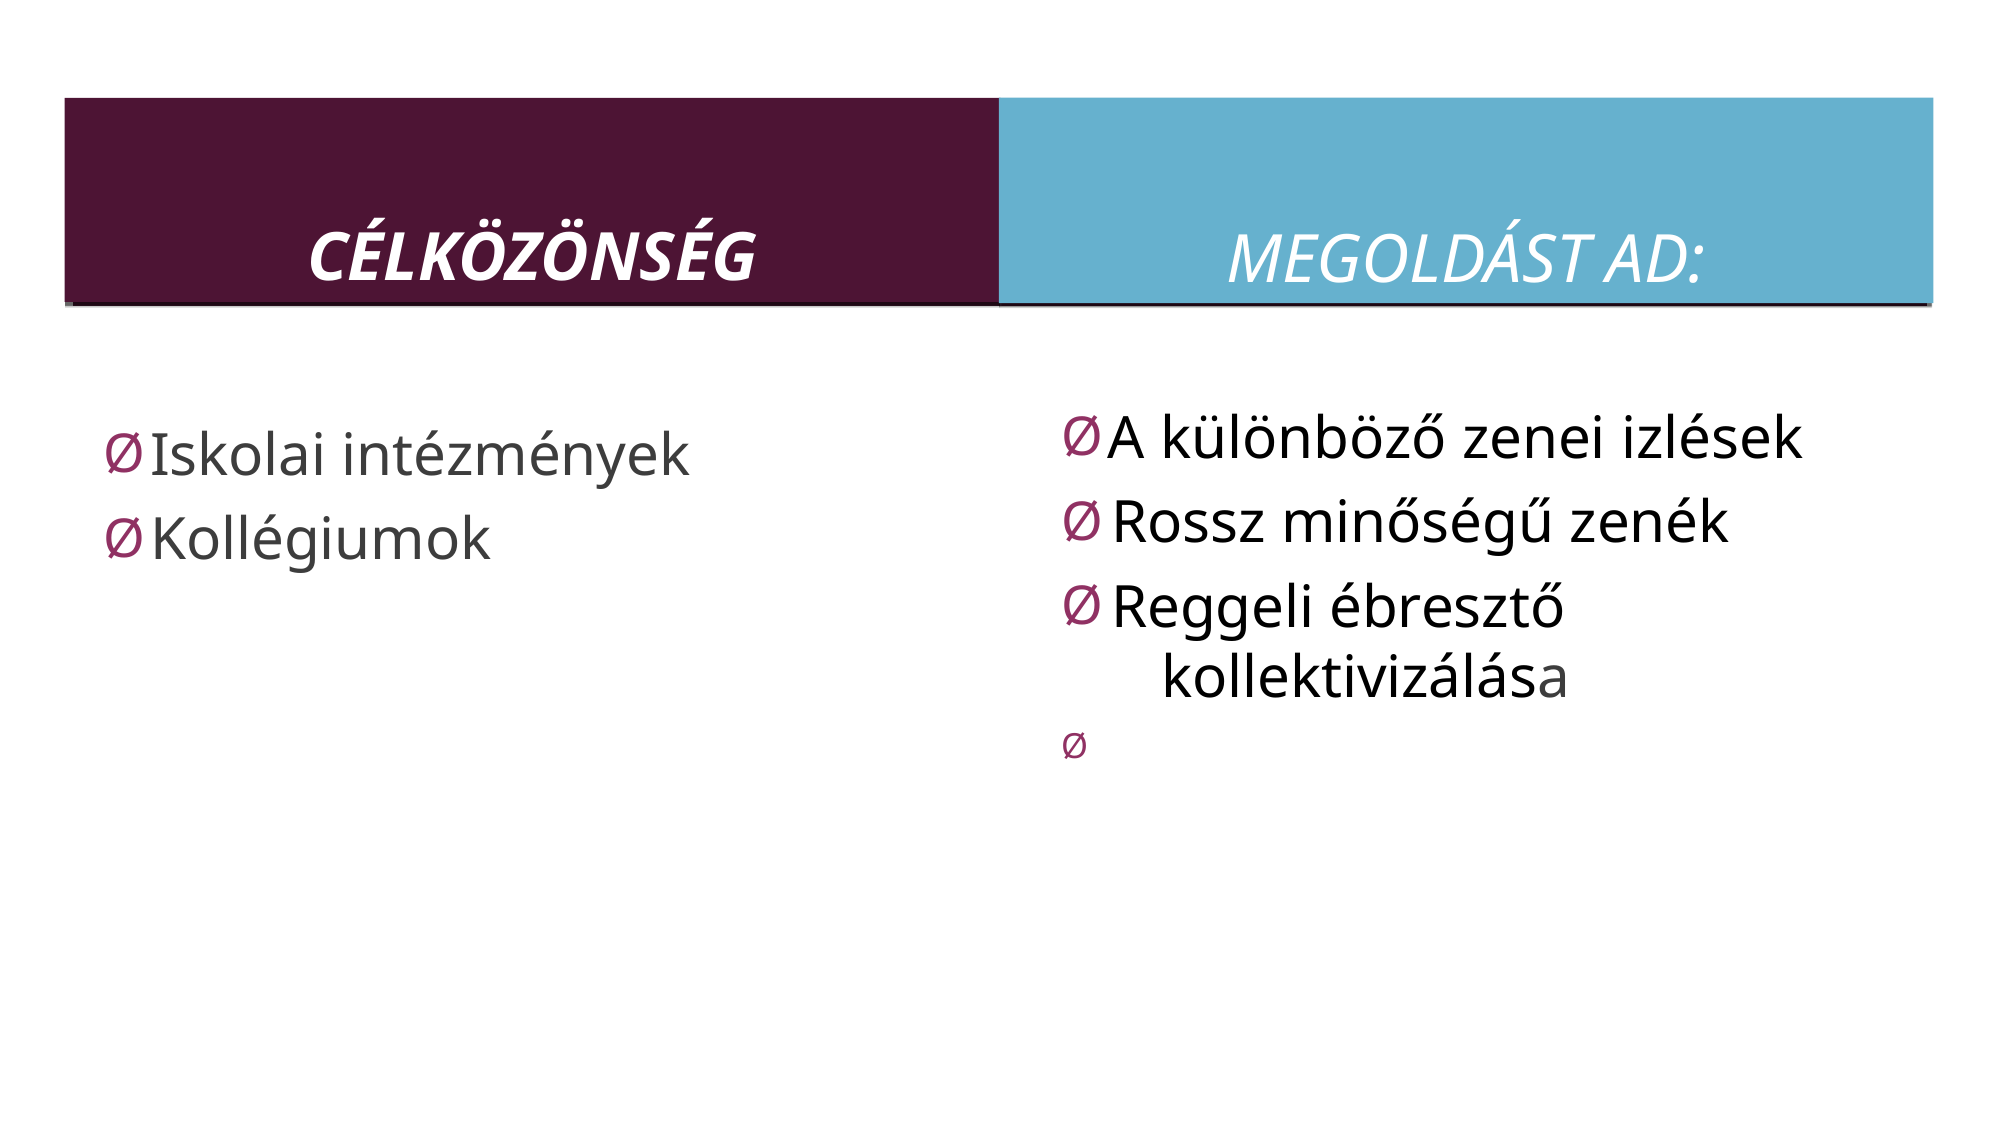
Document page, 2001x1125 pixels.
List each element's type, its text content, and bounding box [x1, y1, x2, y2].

list A különböző zenei izlések Rossz minőségű zenék Reggeli ébresztő kollektivizálása [1045, 392, 1936, 766]
title CÉLKÖZÖNség [64, 97, 998, 302]
text_box MEgoldást ad: [998, 97, 1934, 304]
list Iskolai intézmények Kollégiumok [88, 365, 978, 681]
